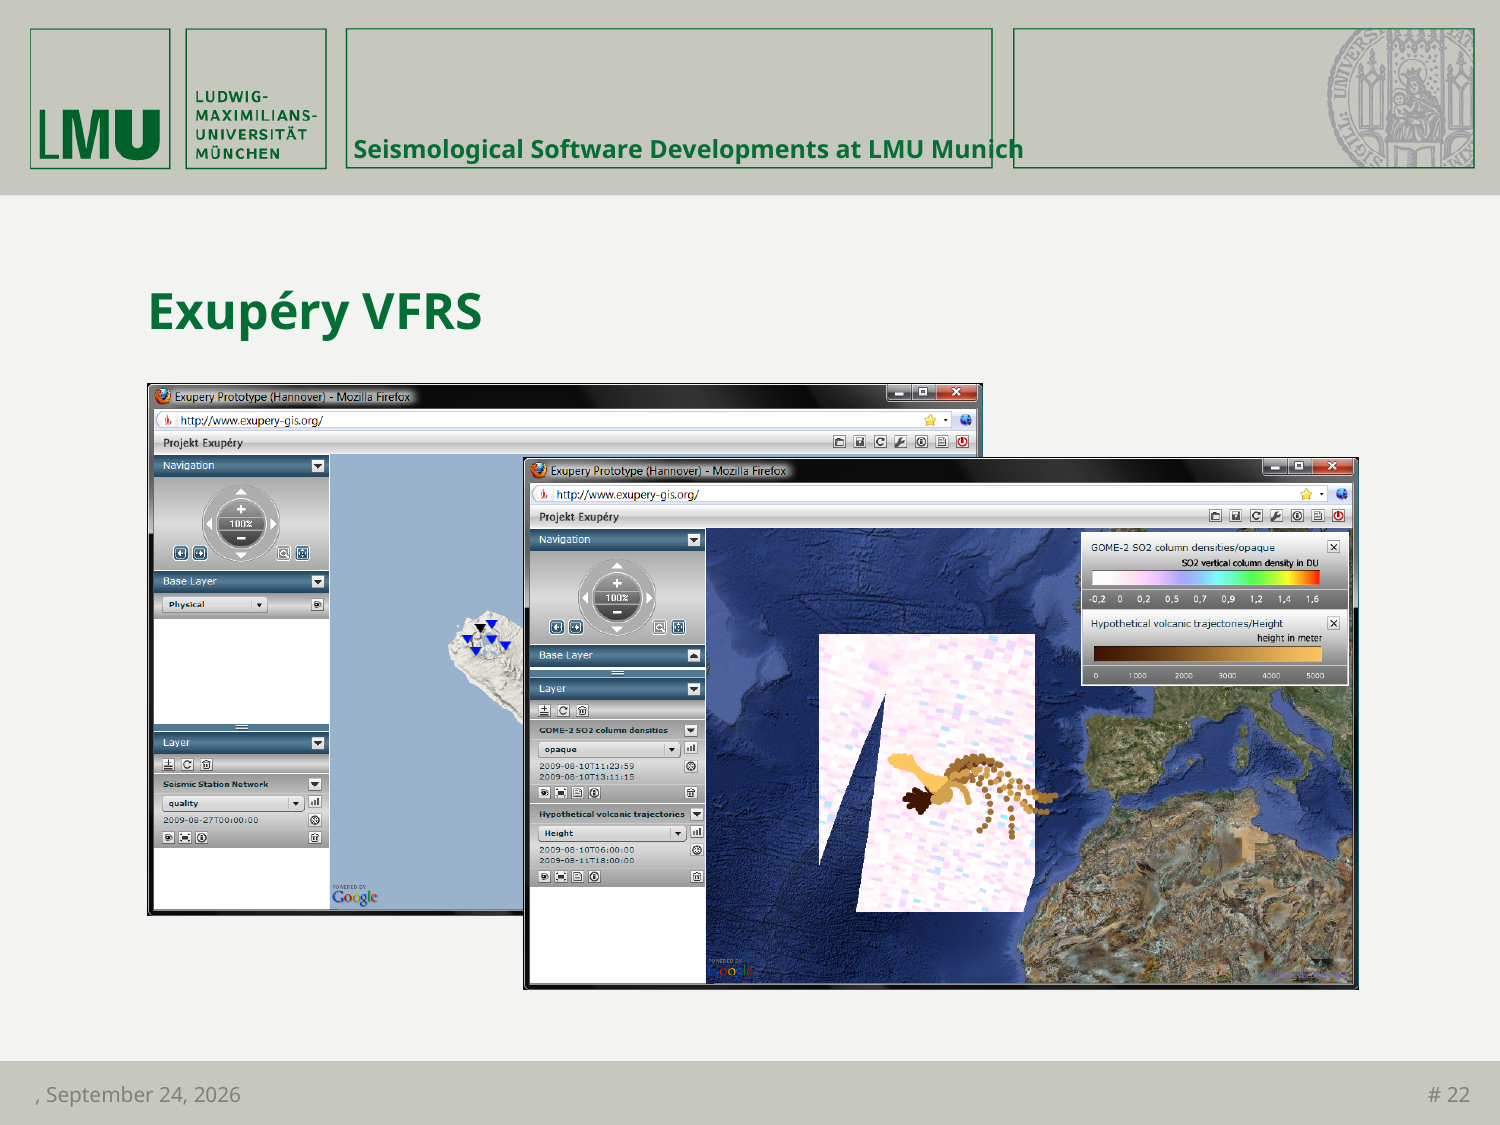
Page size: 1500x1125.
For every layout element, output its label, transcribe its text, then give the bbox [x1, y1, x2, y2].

picture [0, 0, 1500, 1125]
title Exupéry VFRS [147, 265, 1359, 355]
